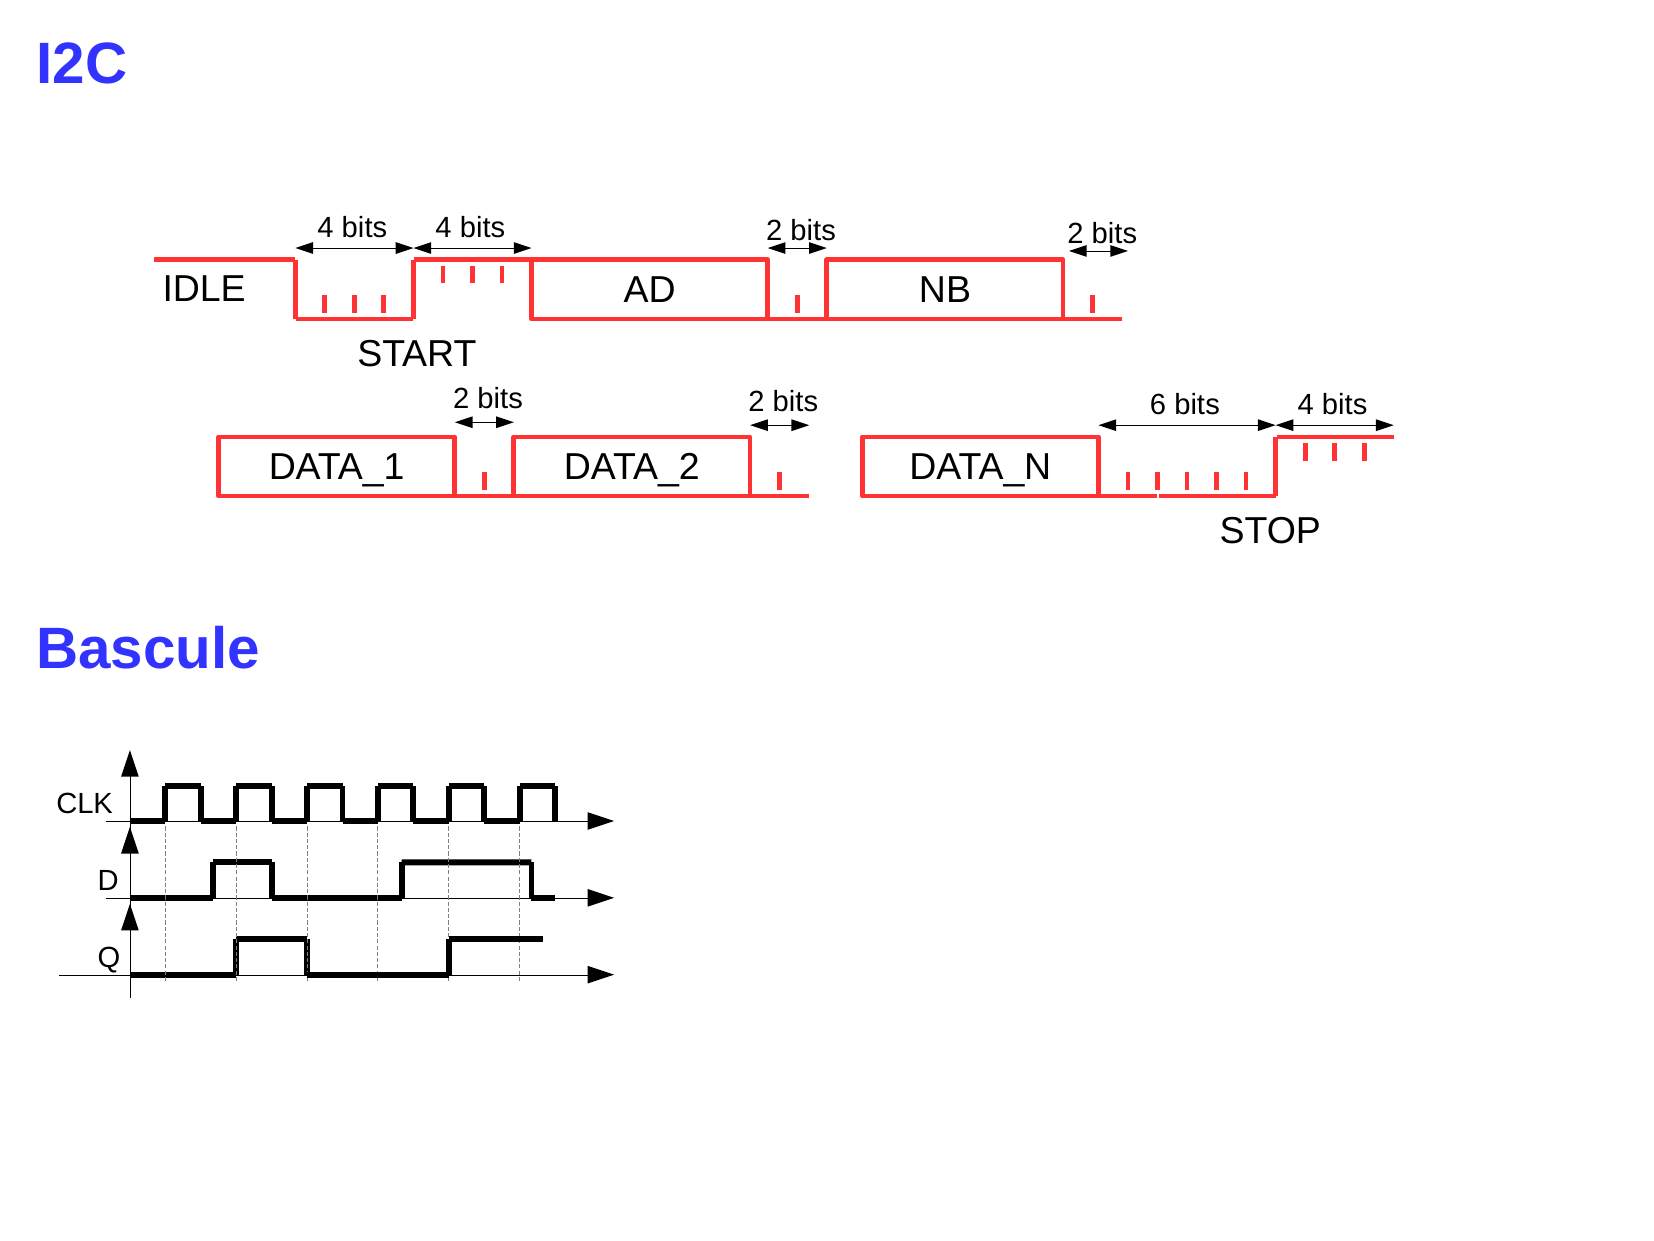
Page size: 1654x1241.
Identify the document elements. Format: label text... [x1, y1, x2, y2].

text_box IDLE [147, 259, 261, 317]
text_box 2 bits [1052, 209, 1153, 258]
text_box 2 bits [751, 206, 852, 255]
text_box 6 bits [1135, 380, 1236, 429]
text_box I2C [21, 23, 408, 170]
text_box DATA_N [862, 437, 1099, 497]
text_box 4 bits [302, 203, 403, 252]
text_box 4 bits [1282, 380, 1383, 429]
text_box NB [826, 259, 1063, 319]
text_box 2 bits [438, 375, 539, 423]
text_box Q [82, 933, 136, 981]
text_box D [82, 856, 134, 905]
text_box DATA_1 [218, 437, 455, 497]
text_box 4 bits [420, 203, 521, 252]
text_box START [342, 324, 492, 382]
text_box AD [531, 259, 768, 319]
text_box Bascule [21, 608, 408, 754]
text_box DATA_2 [513, 437, 751, 497]
text_box 2 bits [733, 377, 834, 426]
text_box CLK [41, 779, 129, 828]
text_box STOP [1204, 501, 1336, 559]
